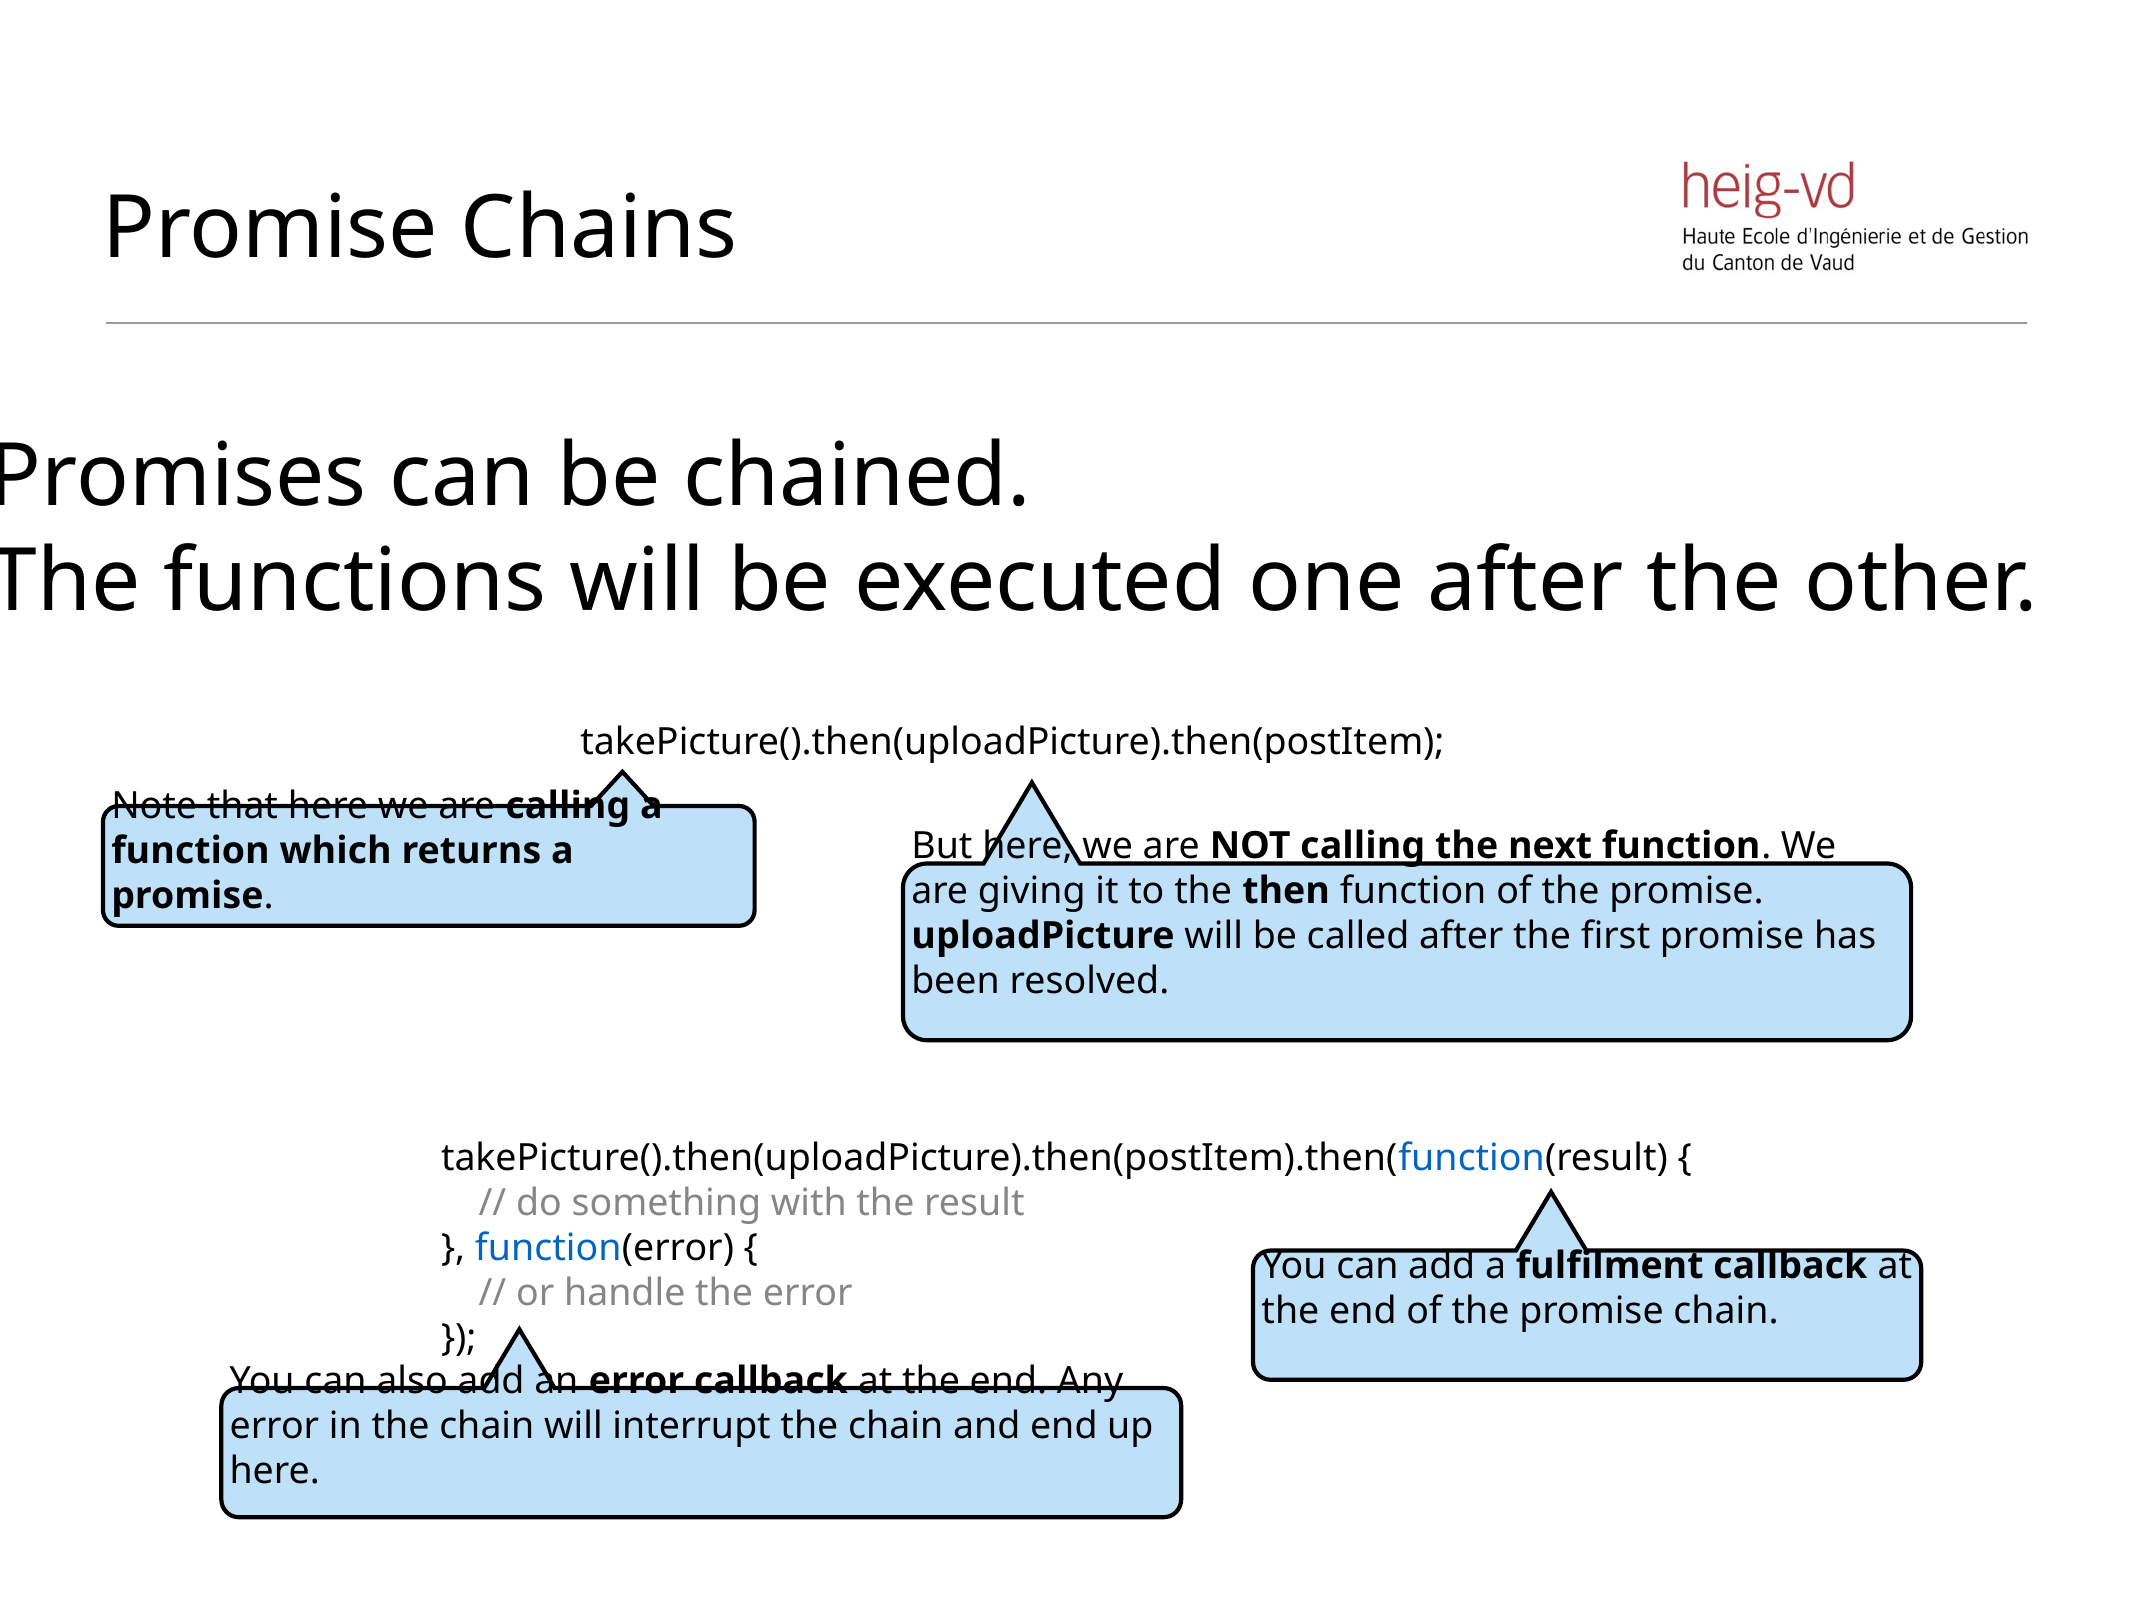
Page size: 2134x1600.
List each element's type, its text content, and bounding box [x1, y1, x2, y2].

text_box Note that here we are calling a function which returns a promise. [102, 771, 755, 926]
text_box You can also add an error callback at the end. Any error in the chain will interrupt the chain and end up here. [221, 1329, 1182, 1518]
text_box Promises can be chained. The functions will be executed one after the other. [0, 409, 2046, 637]
text_box You can add a fulfilment callback at the end of the promise chain. [1253, 1191, 1922, 1380]
text_box takePicture().then(uploadPicture).then(postItem).then(function(result) { // do something with the result }, function(error) { // or handle the error }); [432, 1124, 1701, 1367]
text_box But here, we are NOT calling the next function. We are giving it to the then function of the promise. uploadPicture will be called after the first promise has been resolved. [902, 782, 1912, 1041]
text_box takePicture().then(uploadPicture).then(postItem); [572, 708, 1454, 771]
title Promise Chains [93, 54, 2040, 284]
